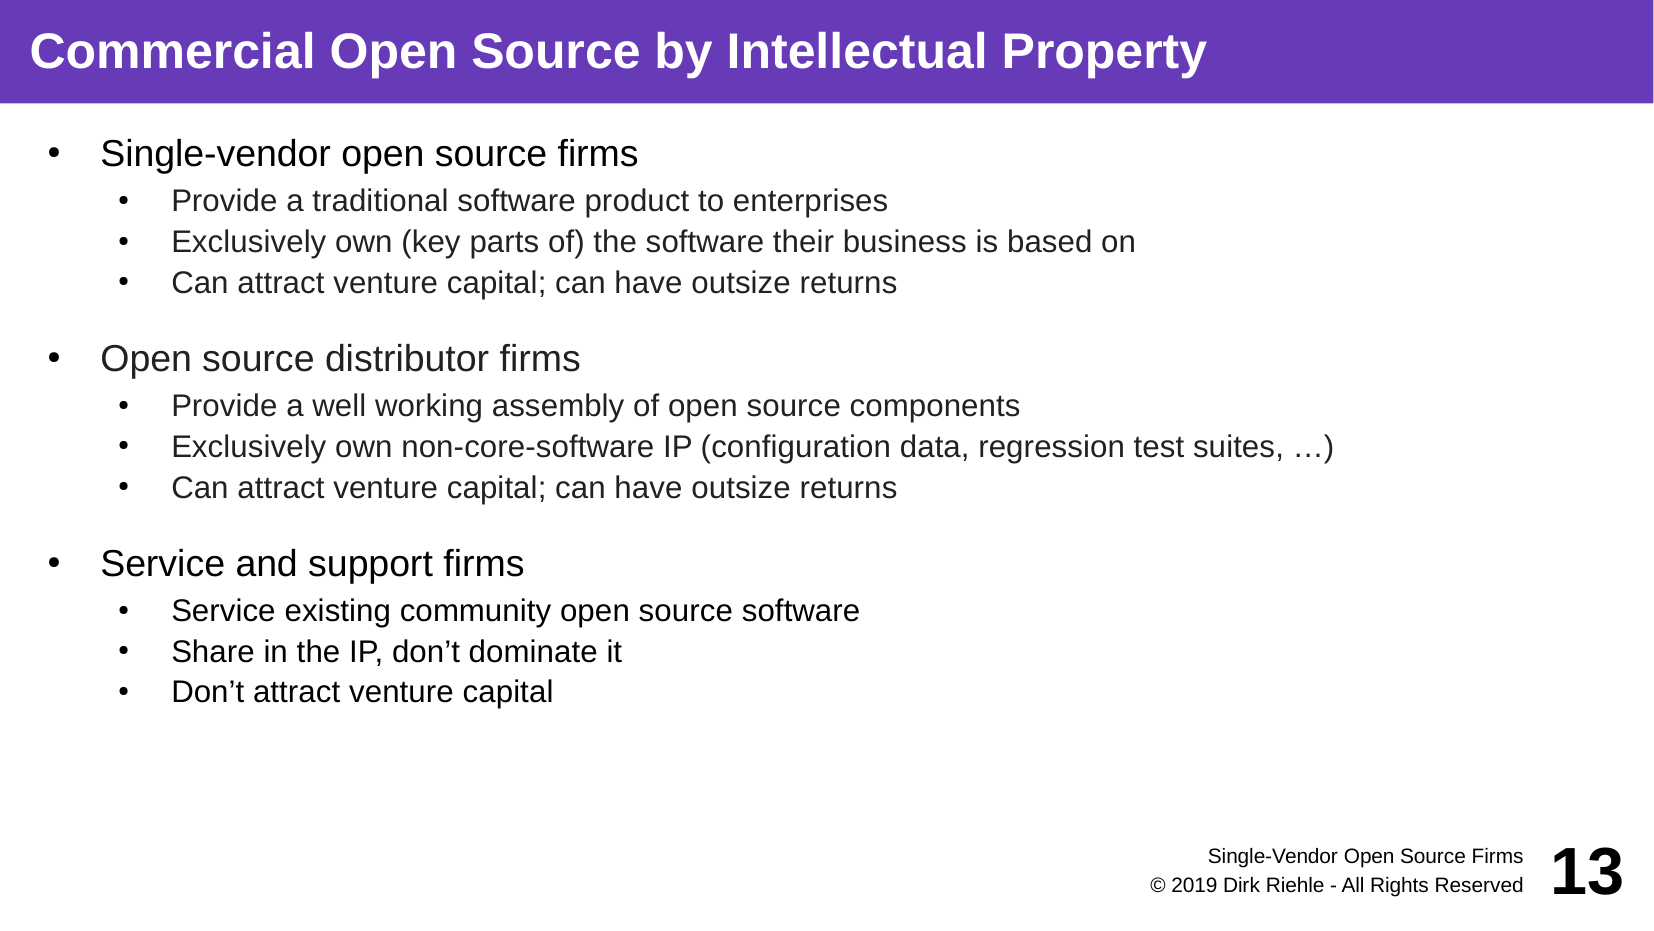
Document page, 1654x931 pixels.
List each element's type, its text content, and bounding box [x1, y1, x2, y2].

list Single-vendor open source firms Provide a traditional software product to enterprises Exclusively own (key parts of) the software their business is based on Can attract venture capital; can have outsize returns Open source distributor firms Provide a well working assembly of open source components Exclusively own non-core-software IP (configuration data, regression test suites, …) Can attract venture capital; can have outsize returns Service and support firms Service existing community open source software Share in the IP, don’t dominate it Don’t attract venture capital [29, 132, 1625, 813]
title Commercial Open Source by Intellectual Property [0, 0, 1654, 104]
